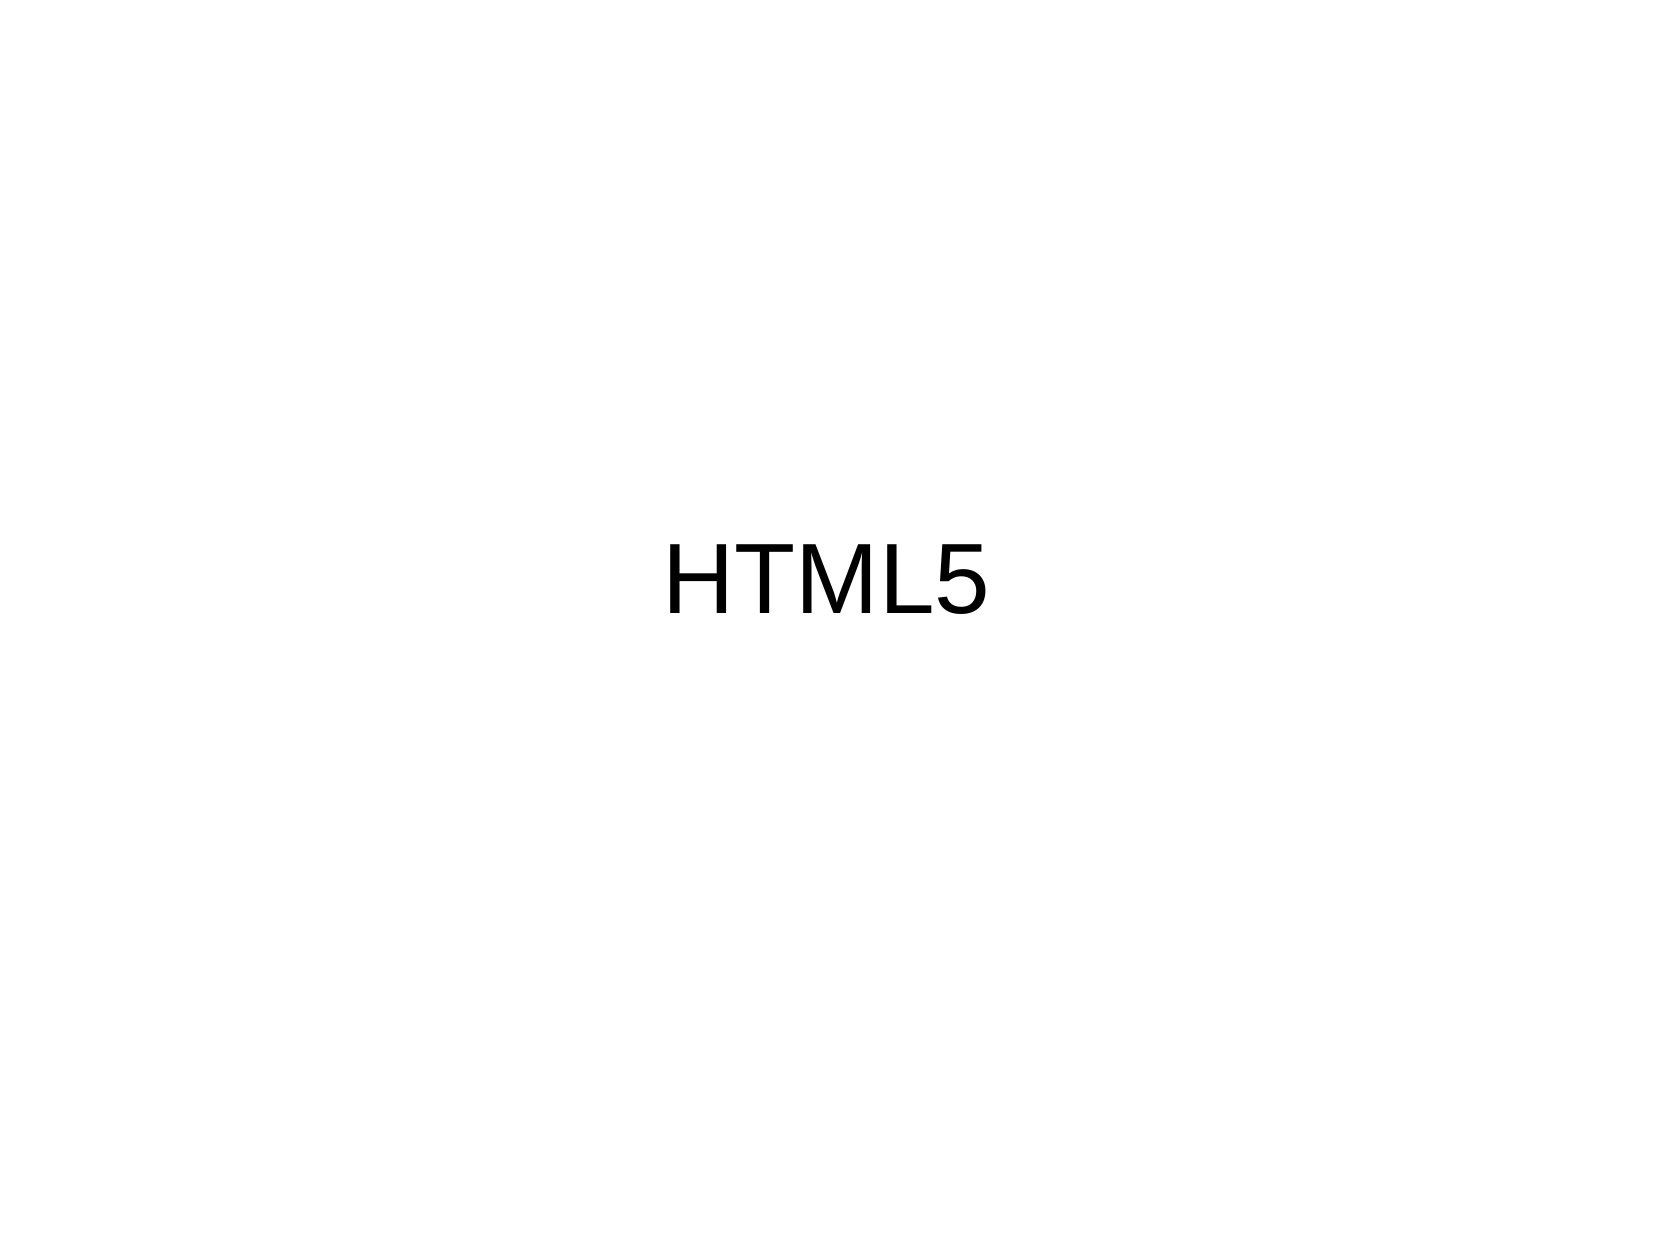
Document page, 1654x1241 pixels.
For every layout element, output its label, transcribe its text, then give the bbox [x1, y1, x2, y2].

subtitle HTML5 [82, 49, 1571, 1109]
